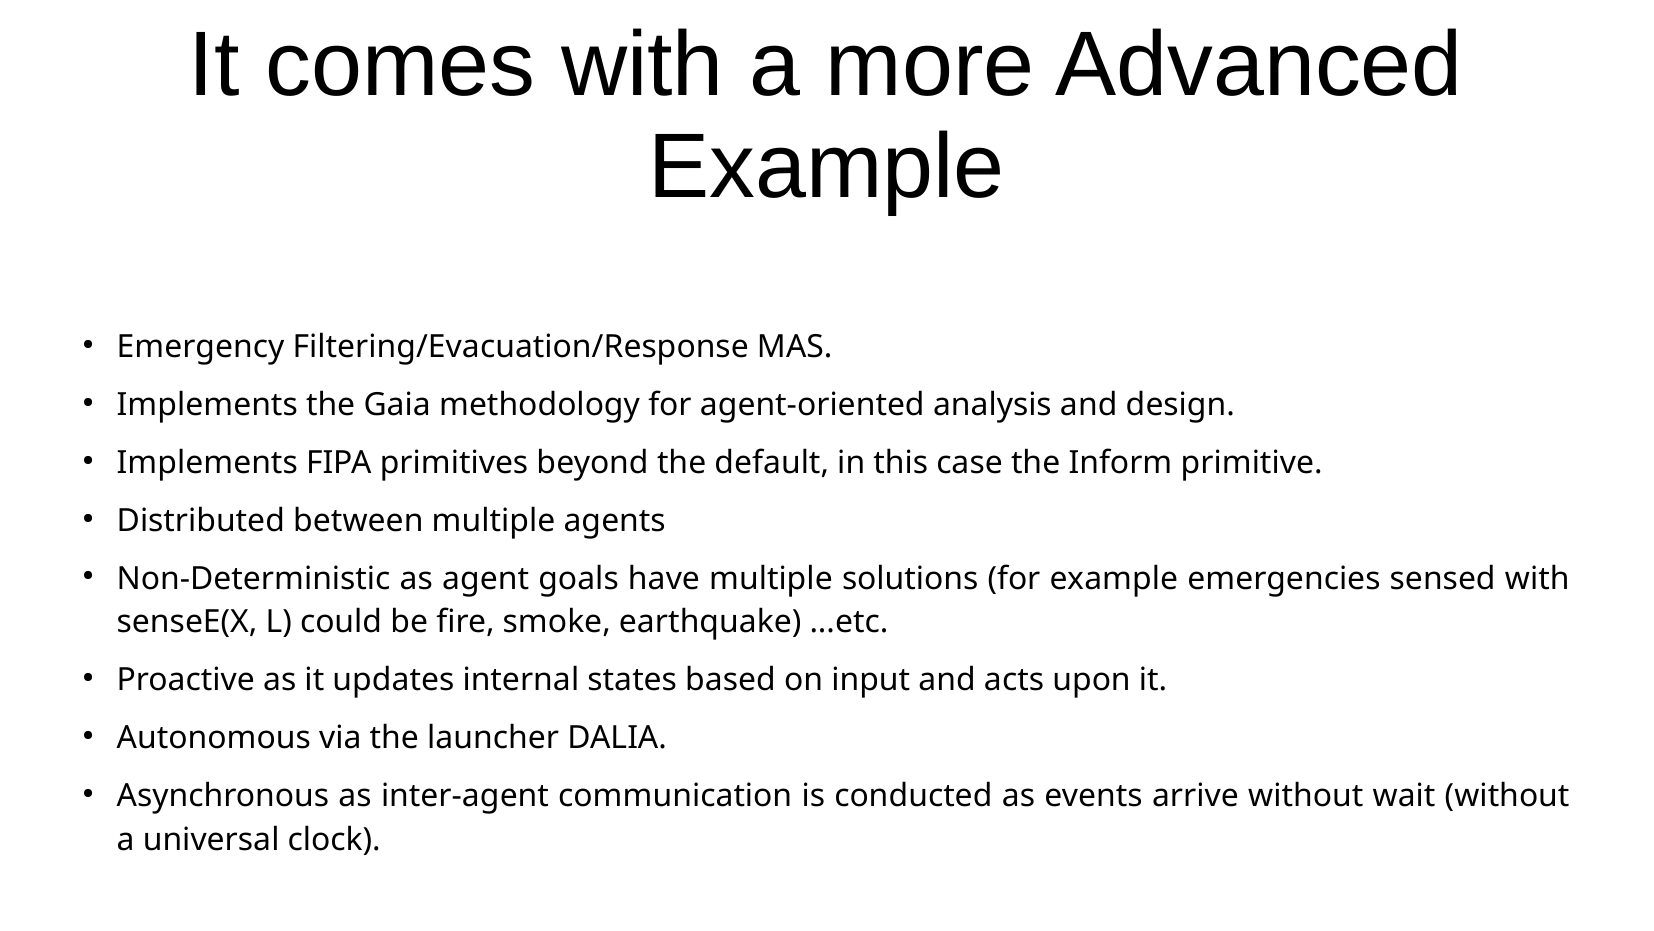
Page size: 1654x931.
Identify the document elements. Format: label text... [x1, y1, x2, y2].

list Emergency Filtering/Evacuation/Response MAS. Implements the Gaia methodology for agent-oriented analysis and design. Implements FIPA primitives beyond the default, in this case the Inform primitive. Distributed between multiple agents Non-Deterministic as agent goals have multiple solutions (for example emergencies sensed with senseE(X, L) could be fire, smoke, earthquake) ...etc. Proactive as it updates internal states based on input and acts upon it. Autonomous via the launcher DALIA. Asynchronous as inter-agent communication is conducted as events arrive without wait (without a universal clock). [82, 323, 1571, 863]
title It comes with a more Advanced Example [82, 12, 1571, 218]
